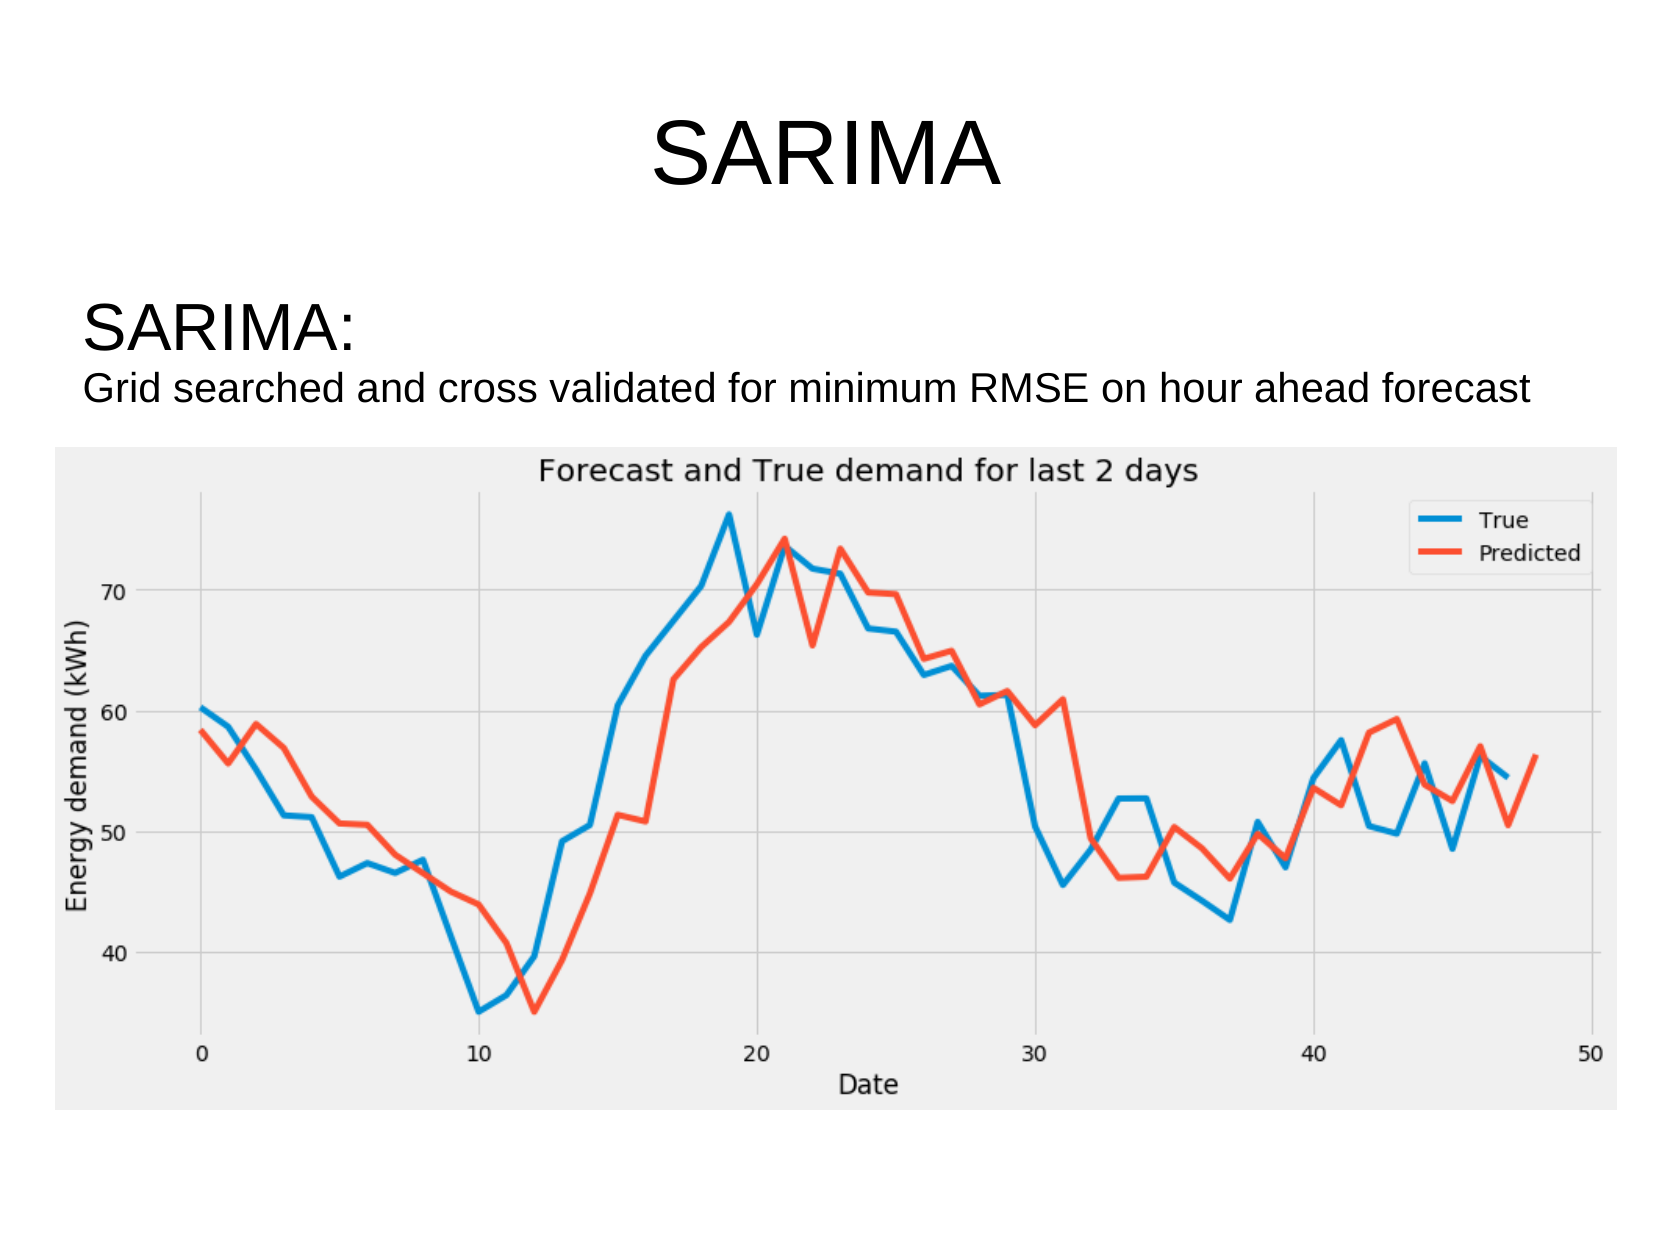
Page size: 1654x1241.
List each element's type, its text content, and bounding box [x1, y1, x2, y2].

title SARIMA [82, 49, 1571, 257]
picture [55, 447, 1617, 1111]
subtitle SARIMA: Grid searched and cross validated for minimum RMSE on hour ahead forecast [82, 290, 1571, 447]
